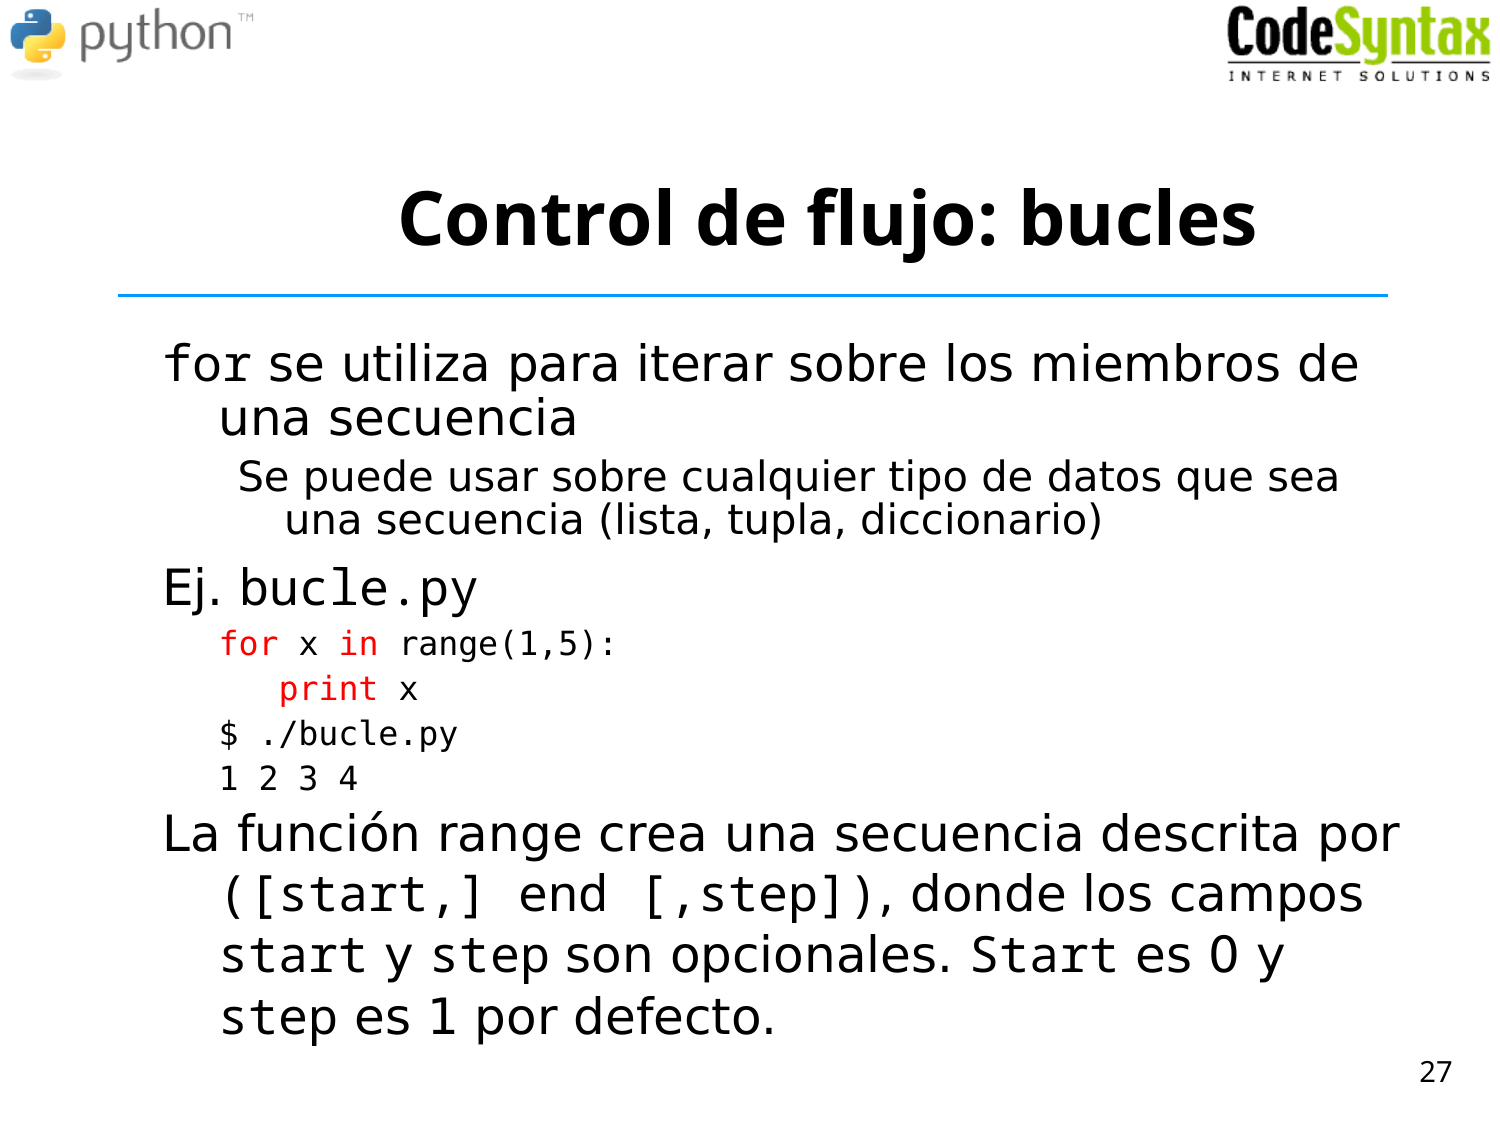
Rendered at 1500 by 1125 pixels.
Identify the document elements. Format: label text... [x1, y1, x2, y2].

list for se utiliza para iterar sobre los miembros de una secuencia Se puede usar sobre cualquier tipo de datos que sea una secuencia (lista, tupla, diccionario) Ej. bucle.py for x in range(1,5): print x $ ./bucle.py 1 2 3 4 La función range crea una secuencia descrita por ([start,] end [,step]), donde los campos start y step son opcionales. Start es 0 y step es 1 por defecto. [147, 324, 1423, 1106]
picture [1226, 5, 1500, 83]
picture [0, 0, 286, 92]
title Control de flujo: bucles [188, 35, 1468, 276]
